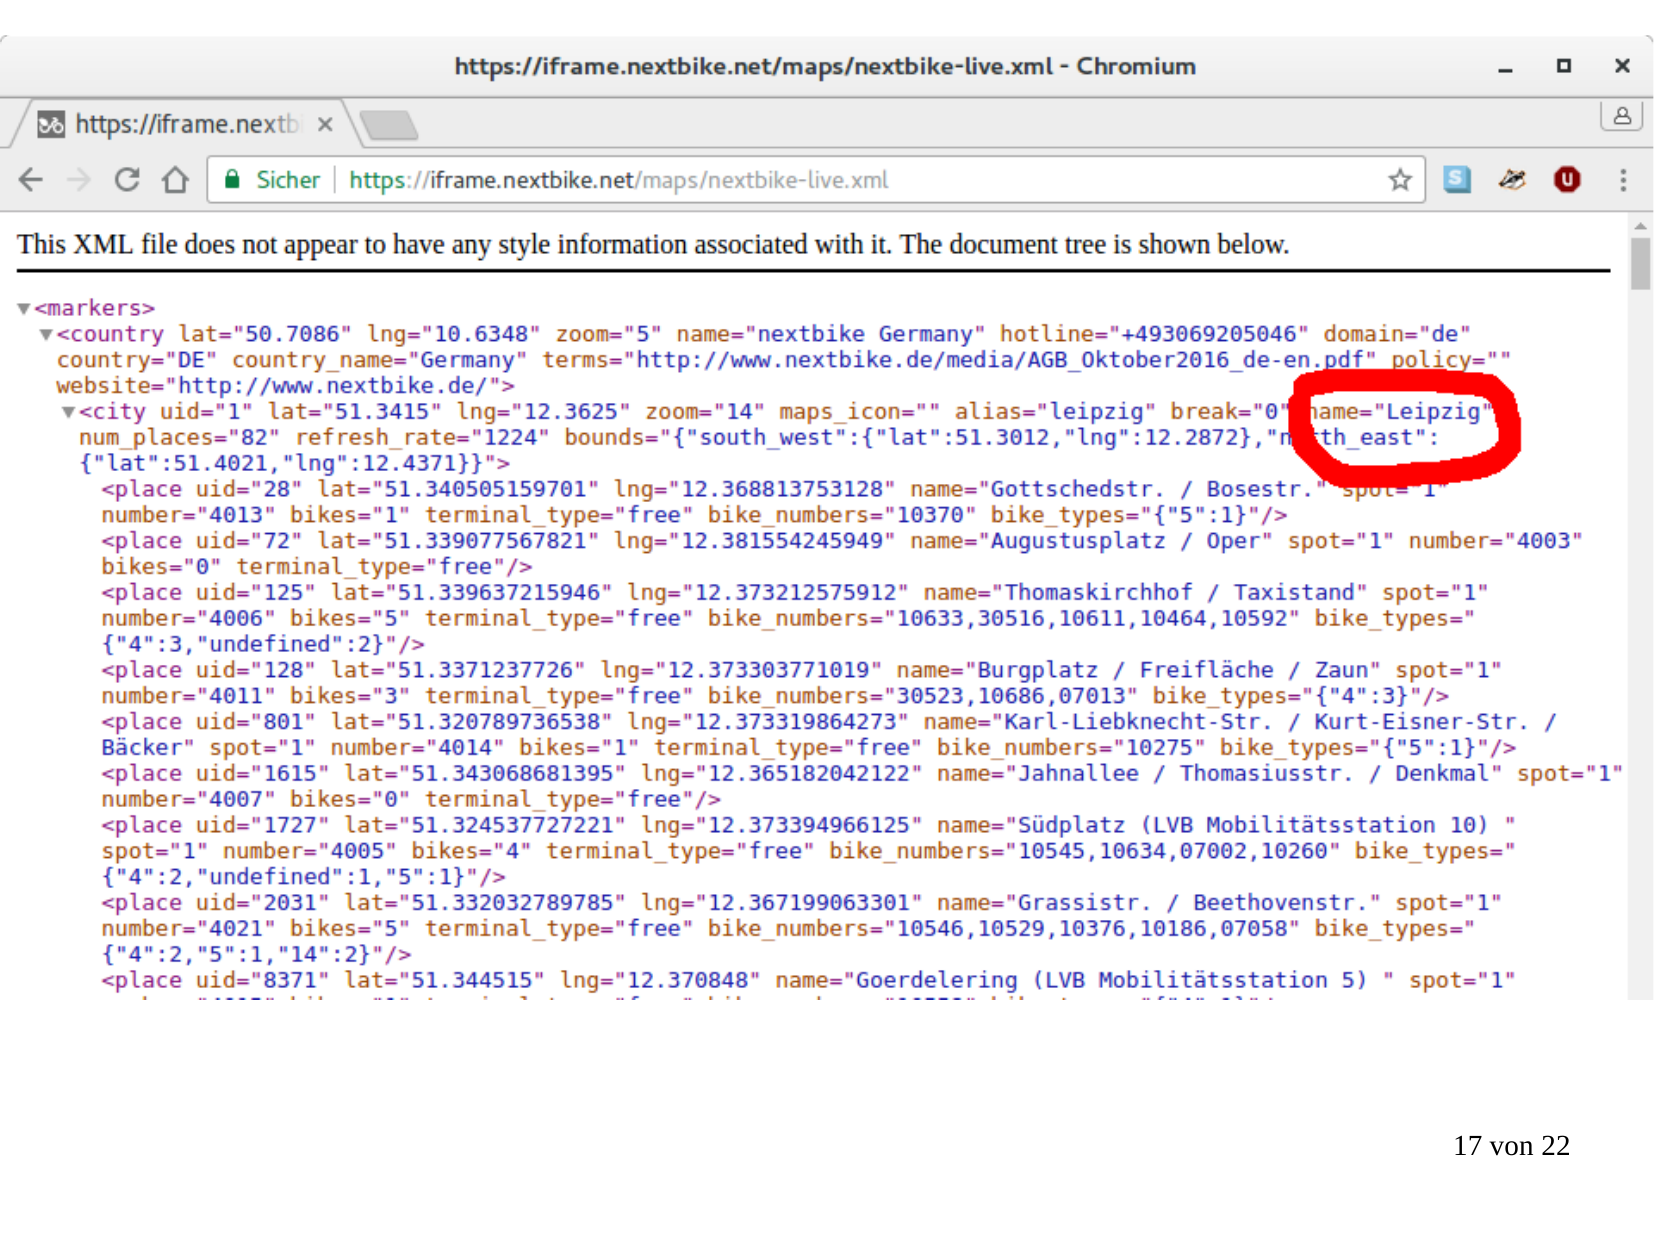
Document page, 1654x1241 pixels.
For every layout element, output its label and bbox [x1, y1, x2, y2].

picture [0, 35, 1654, 1000]
